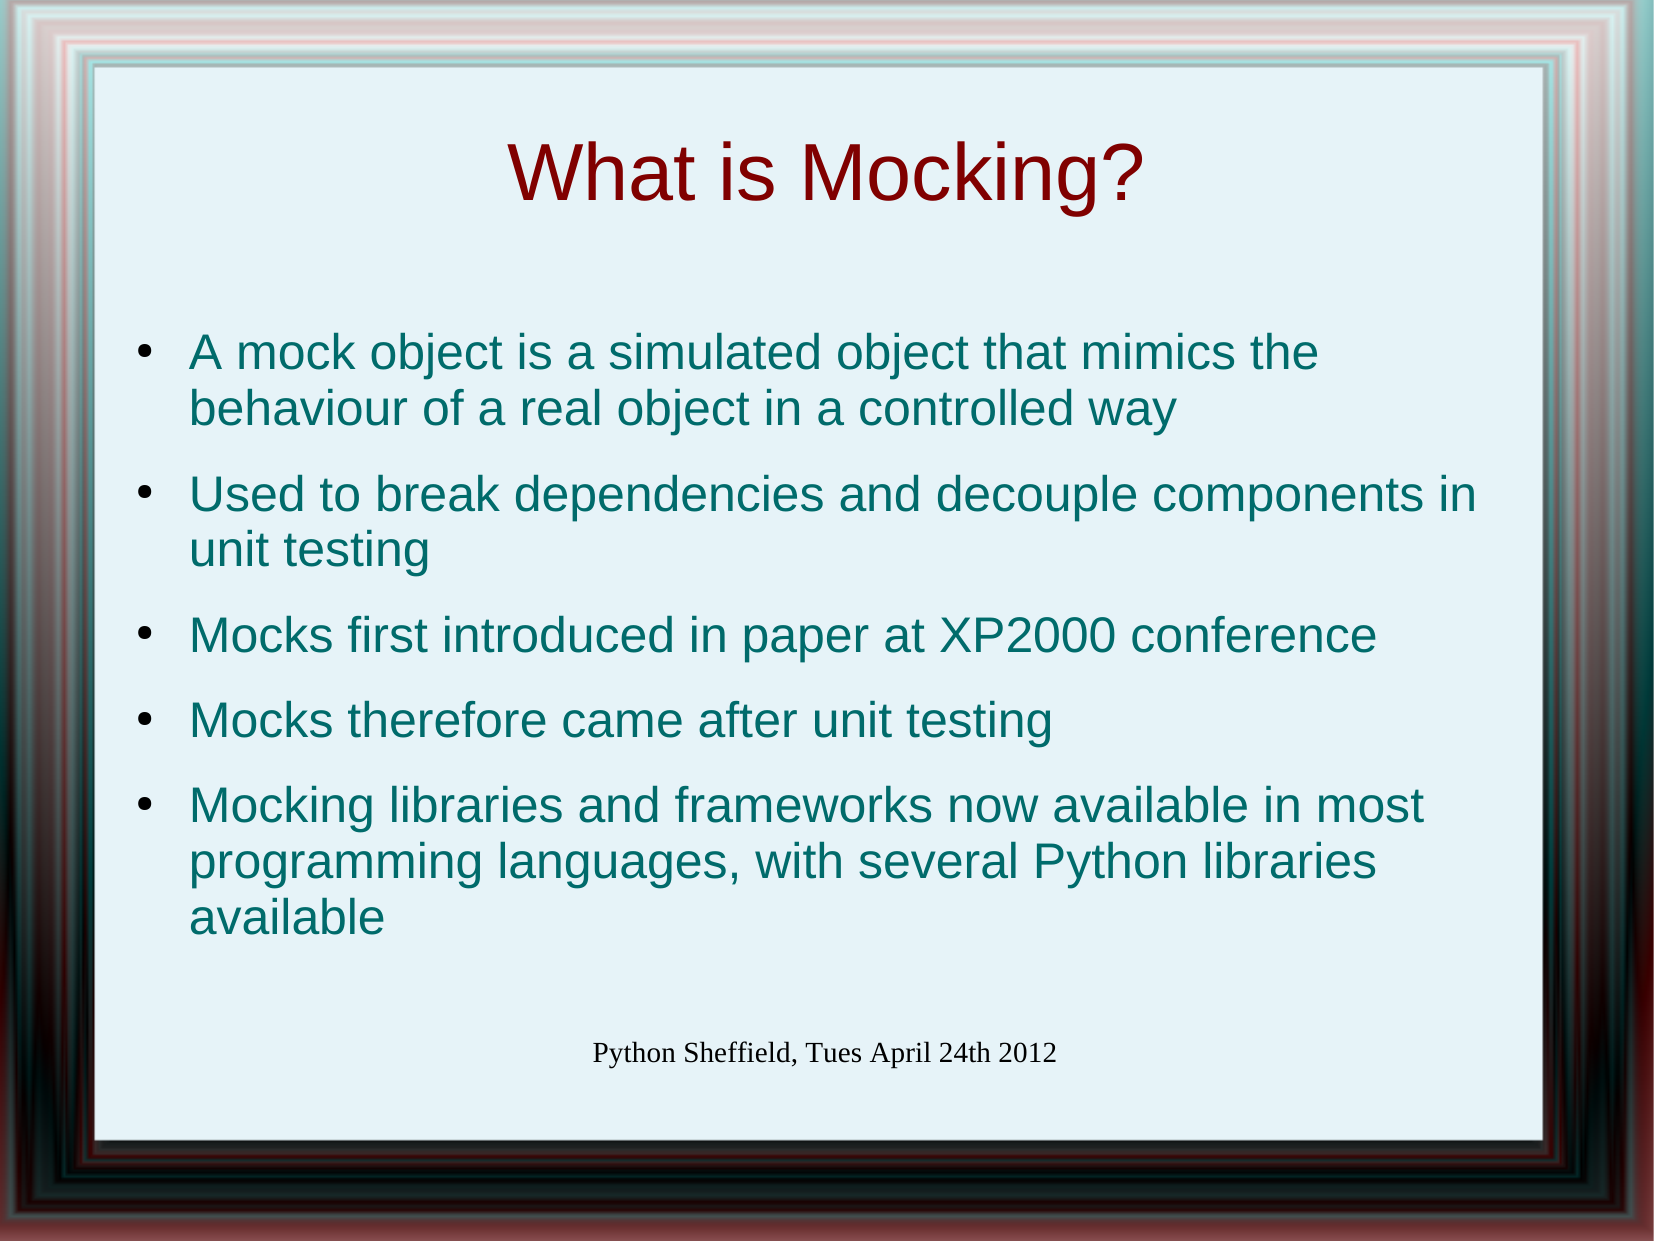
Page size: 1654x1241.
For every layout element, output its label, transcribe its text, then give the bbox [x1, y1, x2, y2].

title What is Mocking? [118, 88, 1536, 257]
picture [0, 0, 1654, 1241]
list A mock object is a simulated object that mimics the behaviour of a real object in a controlled way Used to break dependencies and decouple components in unit testing Mocks first introduced in paper at XP2000 conference Mocks therefore came after unit testing Mocking libraries and frameworks now available in most programming languages, with several Python libraries available [118, 324, 1506, 1144]
